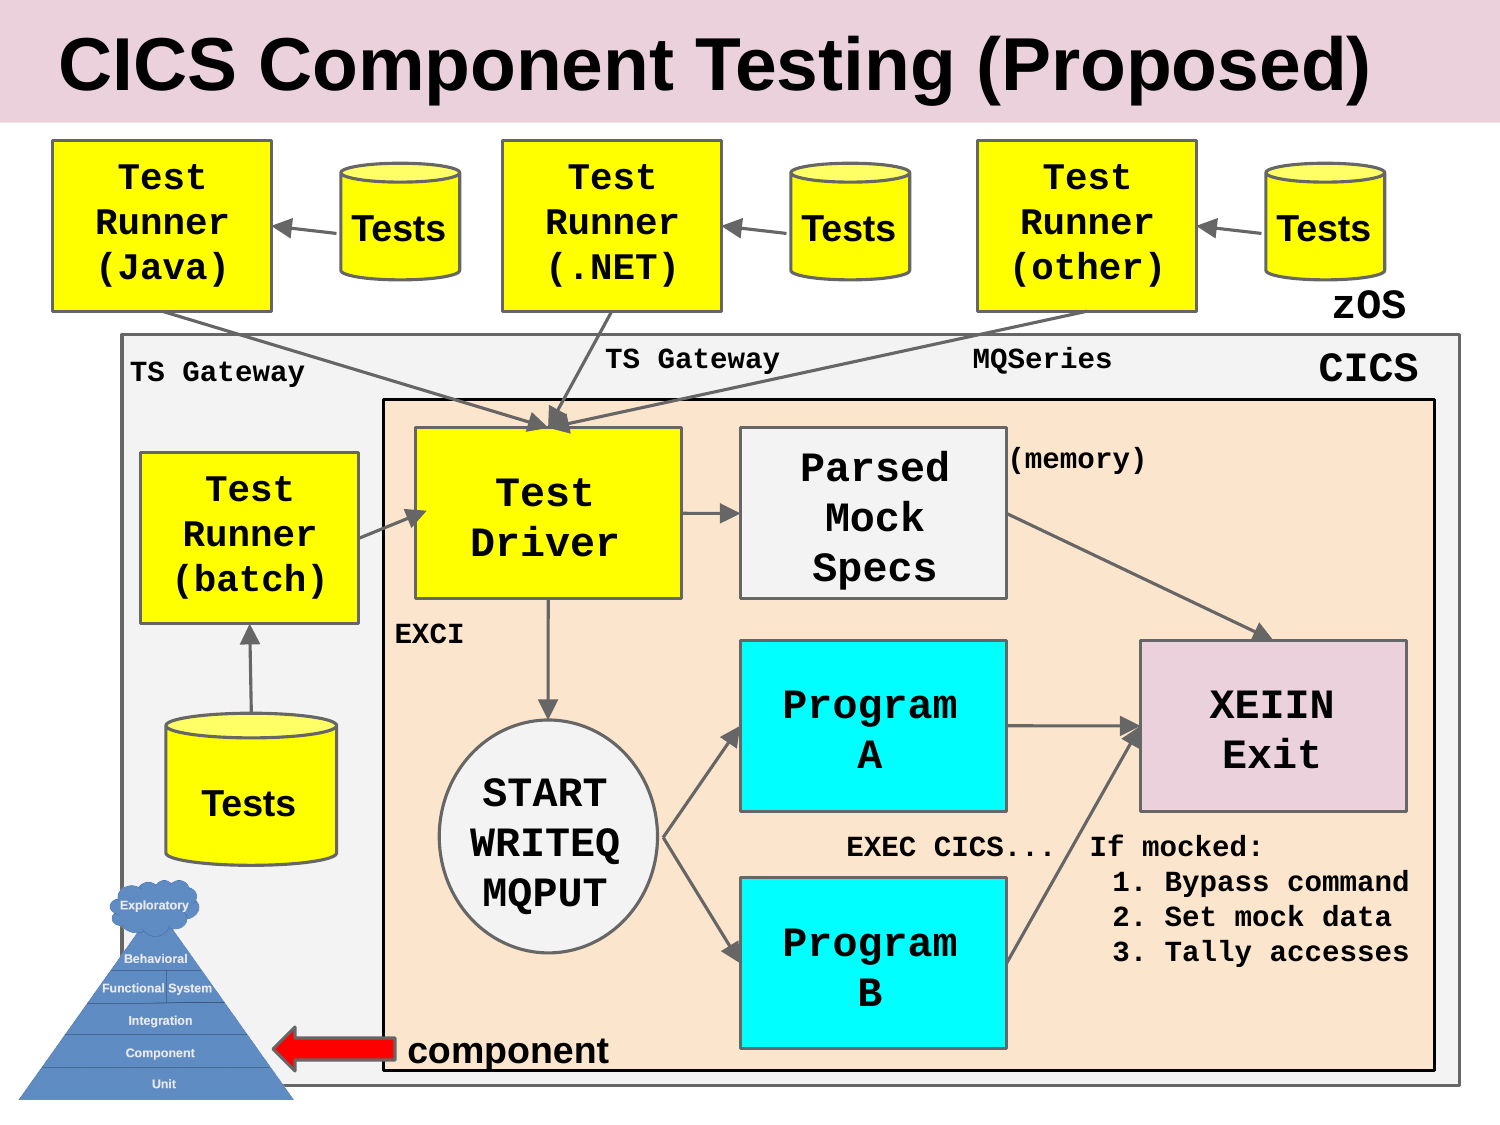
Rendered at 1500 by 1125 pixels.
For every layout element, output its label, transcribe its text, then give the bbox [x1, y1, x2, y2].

text_box [977, 140, 1197, 312]
text_box [601, 260, 606, 272]
text_box Test Driver [426, 449, 664, 572]
text_box Program A [751, 661, 989, 785]
text_box TS Gateway [574, 324, 811, 385]
text_box [122, 334, 1460, 1086]
text_box Test Runner (.NET) [514, 136, 712, 260]
text_box Test Runner (batch) [151, 449, 349, 572]
text_box [168, 260, 178, 274]
text_box UI [165, 713, 337, 738]
text_box [1038, 262, 1046, 276]
text_box [502, 140, 722, 312]
text_box Tests [786, 188, 933, 278]
text_box START WRITEQ MQPUT [426, 749, 664, 926]
text_box Test Runner (Java) [64, 136, 262, 260]
text_box component [392, 1010, 632, 1078]
text_box EXEC CICS... [807, 811, 1074, 873]
text_box (memory) [982, 424, 1173, 485]
text_box [247, 334, 574, 426]
text_box [811, 334, 924, 369]
text_box XEIIN Exit [1186, 661, 1358, 785]
text_box Tests [186, 763, 333, 853]
text_box [147, 270, 154, 276]
text_box Parsed Mock Specs [756, 424, 994, 596]
text_box [561, 385, 734, 421]
text_box [192, 270, 199, 276]
text_box Program B [751, 899, 989, 1022]
text_box MQSeries [924, 324, 1161, 385]
text_box [1265, 173, 1385, 188]
text_box If mocked: Bypass command Set mock data Tally accesses [1074, 811, 1447, 1023]
text_box [790, 174, 910, 188]
text_box [1105, 262, 1114, 267]
text_box TS Gateway [99, 336, 336, 397]
text_box [52, 140, 272, 312]
text_box UI [1265, 163, 1385, 183]
text_box UI [340, 163, 460, 183]
text_box EXCI [370, 599, 489, 660]
text_box [340, 174, 460, 188]
picture [18, 880, 294, 1100]
text_box Test Runner (other) [989, 136, 1187, 260]
text_box Tests [1261, 188, 1408, 278]
text_box CICS Component Testing (Proposed) [0, 0, 1500, 123]
text_box zOS [1301, 261, 1436, 322]
text_box Tests [336, 188, 483, 278]
text_box CICS [1301, 324, 1436, 385]
text_box UI [790, 163, 910, 183]
